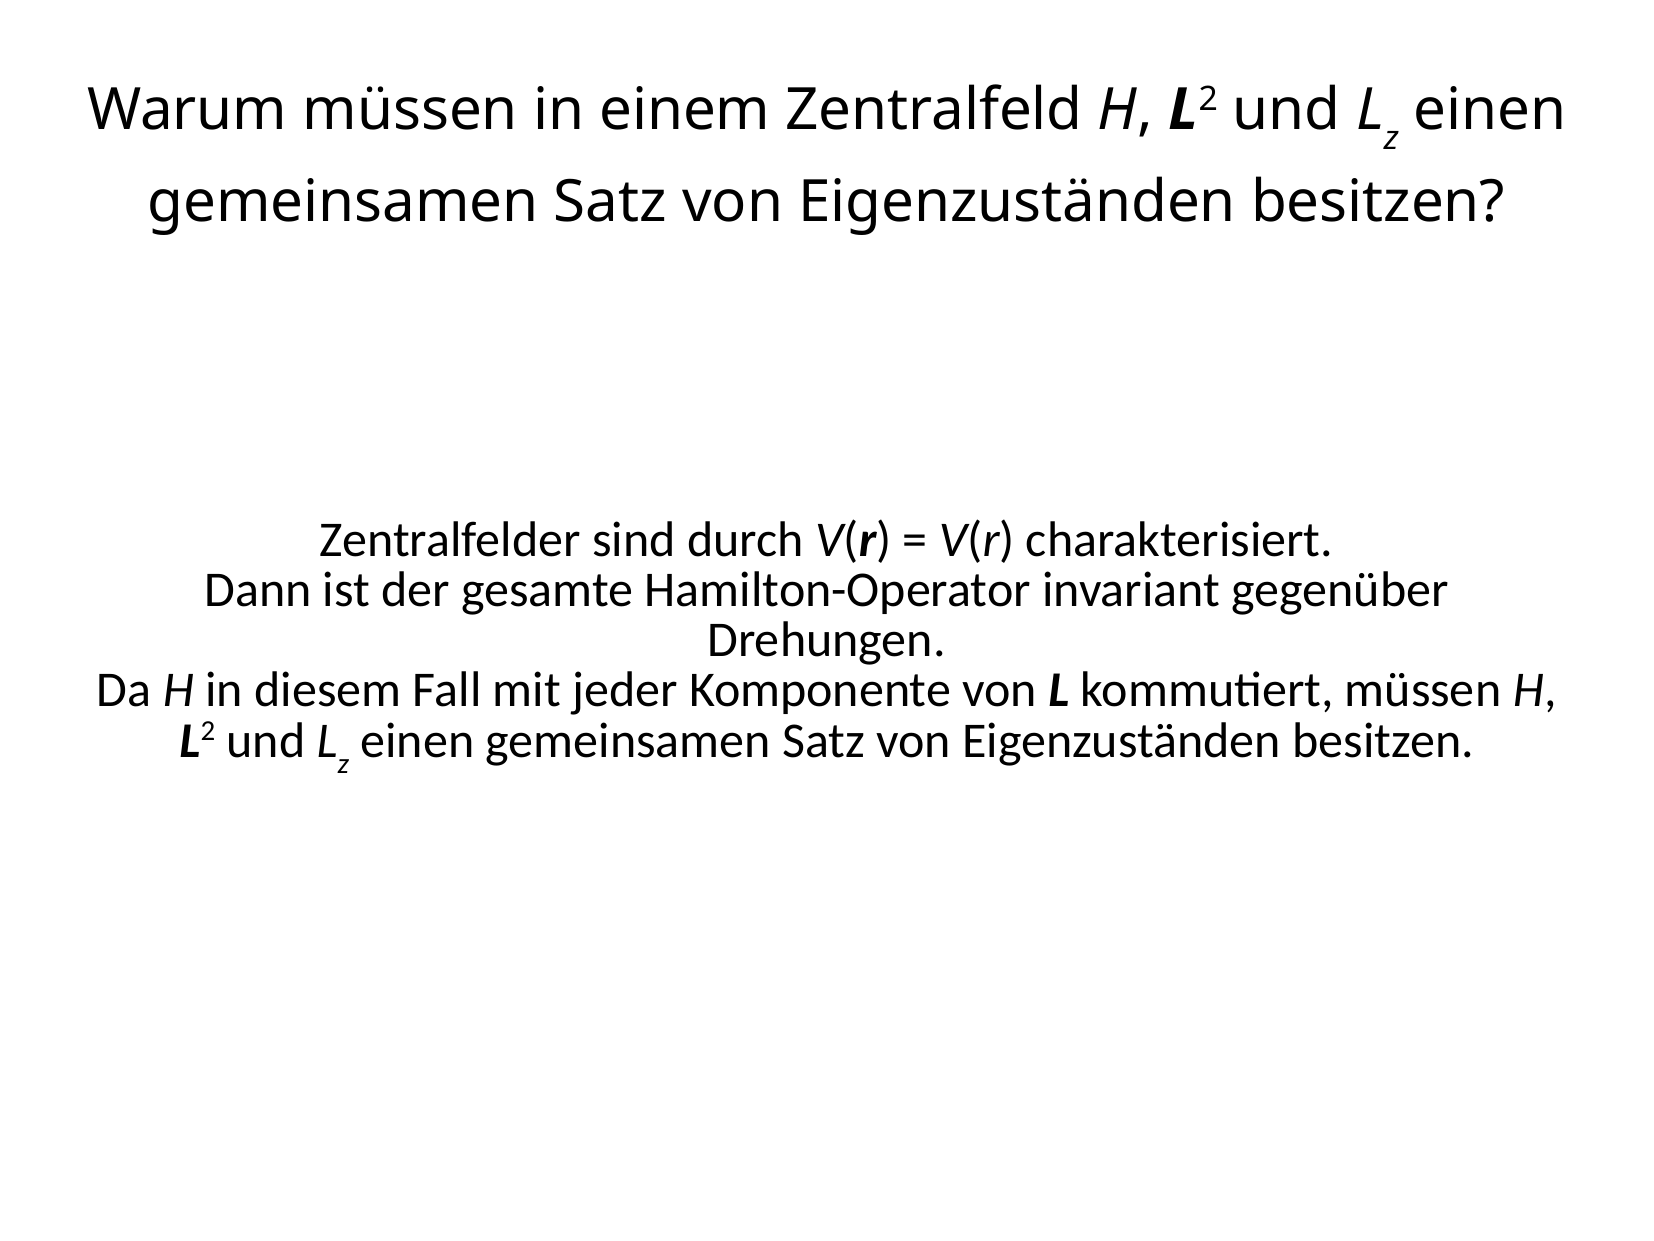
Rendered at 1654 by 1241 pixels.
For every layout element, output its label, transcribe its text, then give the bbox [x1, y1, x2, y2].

title Warum müssen in einem Zentralfeld H, L2 und Lz einen gemeinsamen Satz von Eigenzuständen besitzen? [82, 49, 1571, 257]
subtitle Zentralfelder sind durch V(r) = V(r) charakterisiert. Dann ist der gesamte Hamilton-Operator invariant gegenüber Drehungen. Da H in diesem Fall mit jeder Komponente von L kommutiert, müssen H, L2 und Lz einen gemeinsamen Satz von Eigenzuständen besitzen. [82, 290, 1571, 1010]
